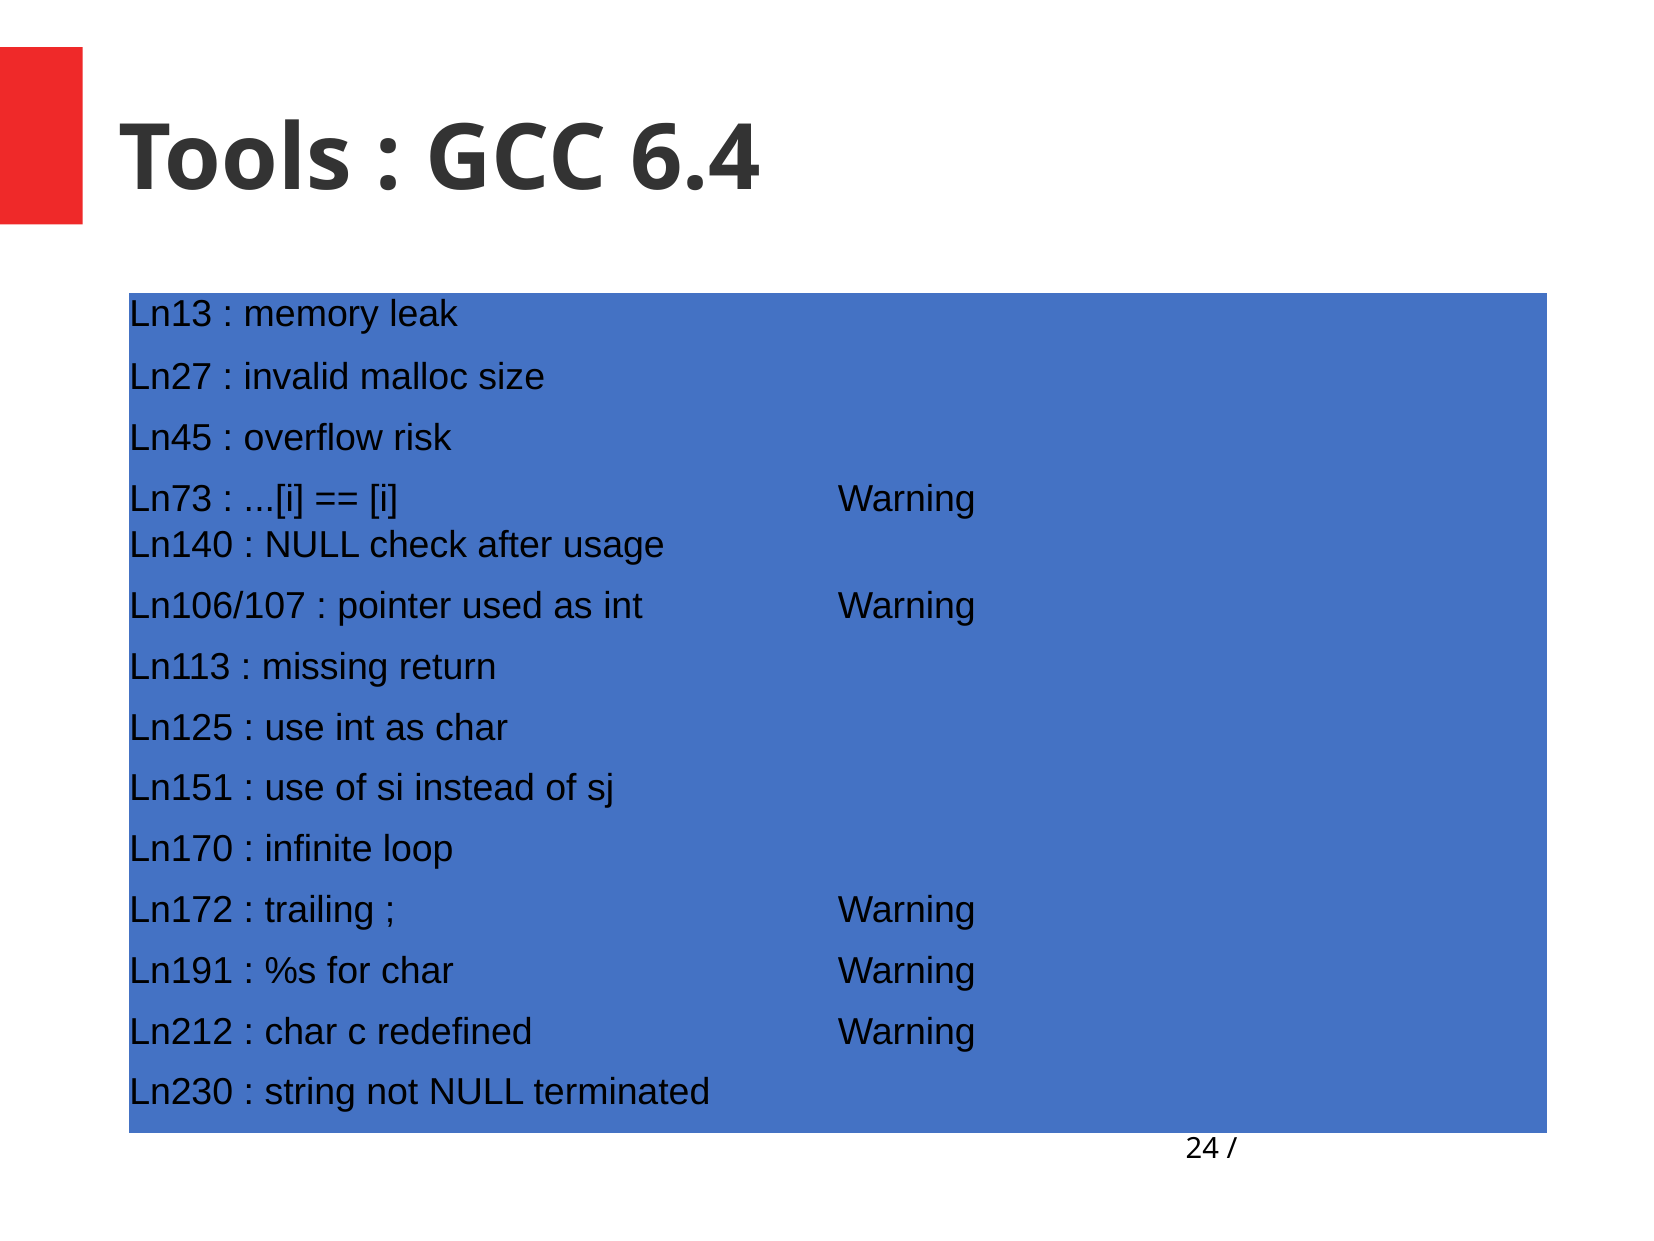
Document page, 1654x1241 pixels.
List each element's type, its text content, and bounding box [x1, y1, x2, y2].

table_cell [838, 416, 1547, 477]
text_box / [1185, 1129, 1571, 1216]
title Tools : GCC 6.4 [118, 49, 1571, 257]
table_cell Ln230 : string not NULL terminated [129, 1071, 838, 1133]
table_cell Ln212 : char c redefined [129, 1010, 838, 1071]
table_cell Ln172 : trailing ; [129, 888, 838, 949]
table_header Ln13 : memory leak [129, 293, 838, 356]
table_cell Ln170 : infinite loop [129, 828, 838, 888]
table_cell Warning [838, 477, 1547, 524]
table_header [838, 293, 1547, 356]
table_cell Ln45 : overflow risk [129, 416, 838, 477]
table_cell Warning [838, 1010, 1547, 1071]
table_cell Ln73 : ...[i] == [i] [129, 477, 838, 524]
table_cell Ln125 : use int as char [129, 706, 838, 767]
table_cell [838, 767, 1547, 828]
table_cell [838, 524, 1547, 584]
table_cell [838, 356, 1547, 416]
table_cell Ln151 : use of si instead of sj [129, 767, 838, 828]
table_cell [838, 645, 1547, 706]
table_cell [838, 828, 1547, 888]
table_cell Warning [838, 949, 1547, 1010]
table_cell [838, 1071, 1547, 1133]
table_cell Ln27 : invalid malloc size [129, 356, 838, 416]
table_cell [838, 706, 1547, 767]
table_cell Ln191 : %s for char [129, 949, 838, 1010]
table_cell Warning [838, 584, 1547, 645]
table_cell Ln106/107 : pointer used as int [129, 584, 838, 645]
table_cell Warning [838, 888, 1547, 949]
table_cell Ln140 : NULL check after usage [129, 524, 838, 584]
table_cell Ln113 : missing return [129, 645, 838, 706]
